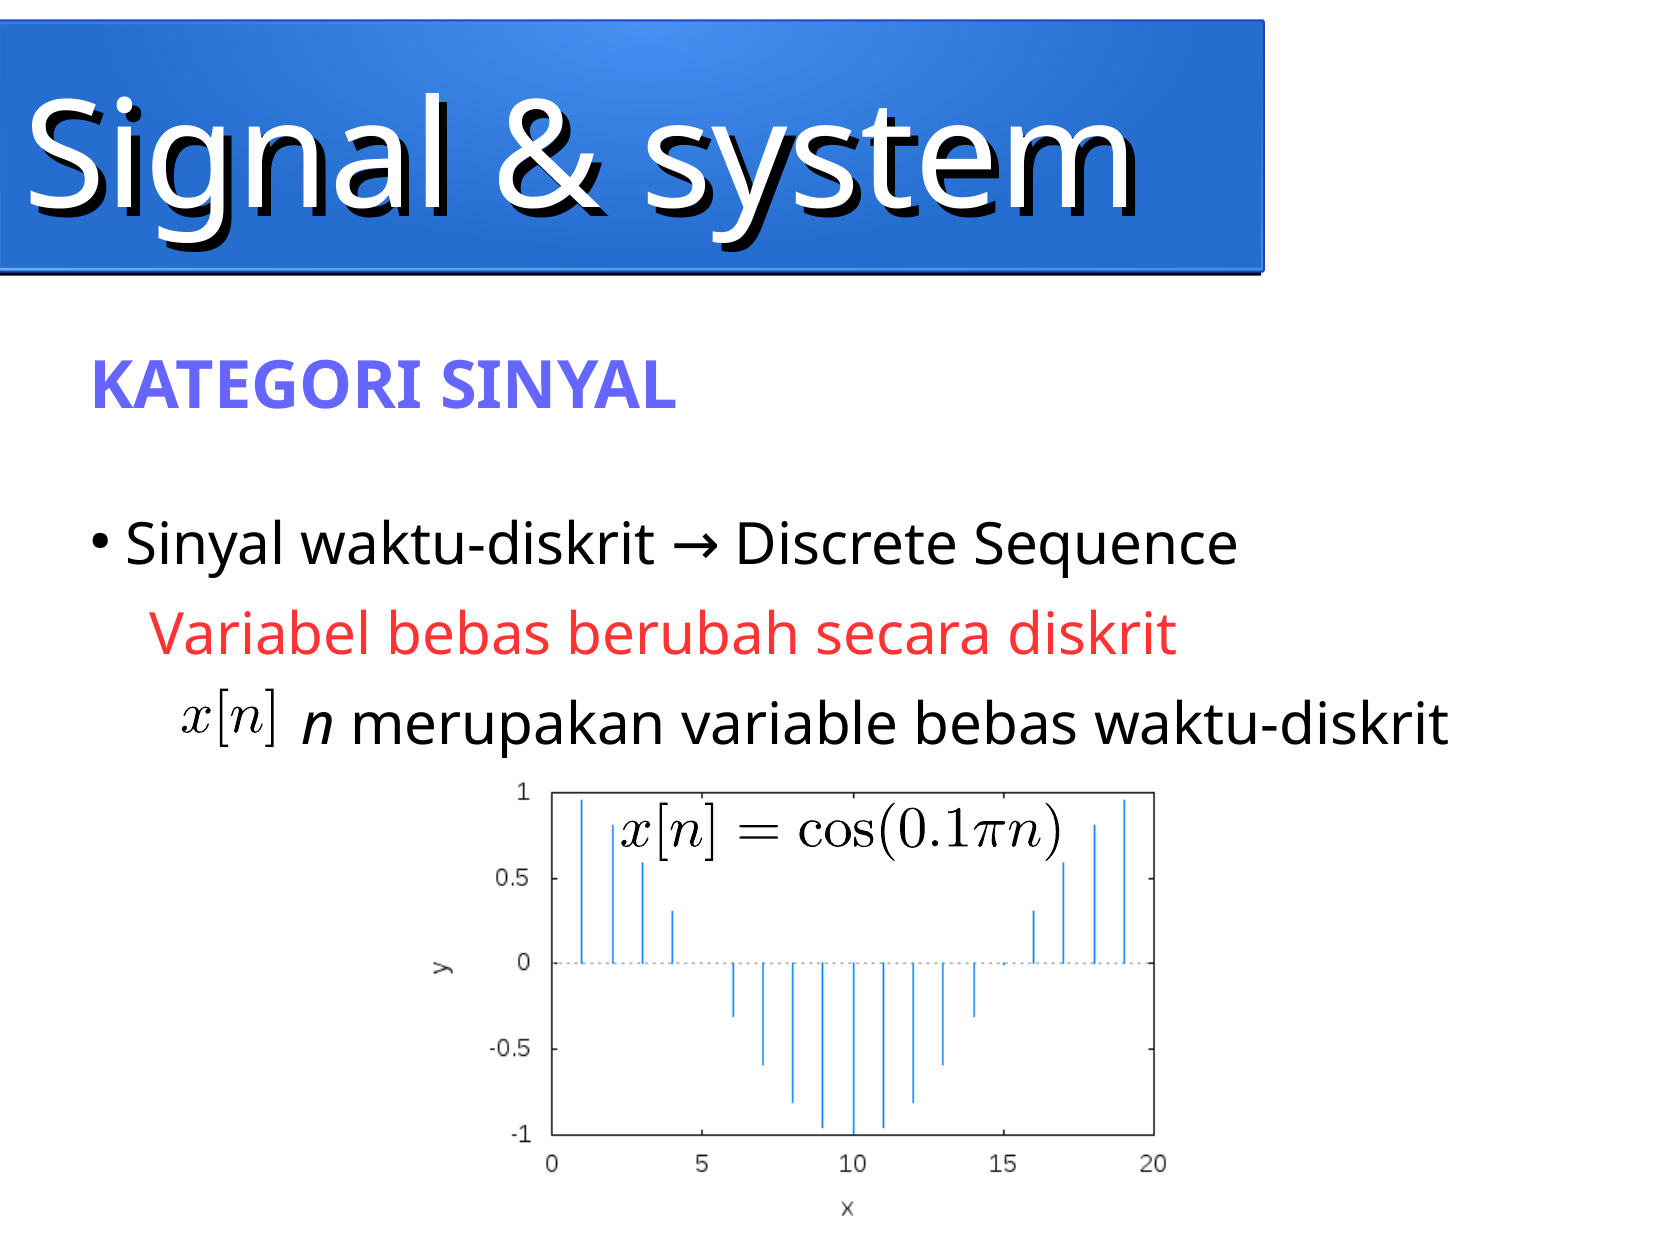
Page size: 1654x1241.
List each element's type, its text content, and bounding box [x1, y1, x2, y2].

text_box [180, 688, 281, 747]
text_box Sinyal waktu-diskrit → Discrete Sequence [75, 495, 1346, 578]
text_box [619, 802, 1066, 861]
text_box Variabel bebas berubah secara diskrit [135, 585, 1286, 668]
title Signal & system [23, 0, 1323, 325]
picture [420, 761, 1202, 1231]
text_box n merupakan variable bebas waktu-diskrit [286, 674, 1567, 762]
text_box KATEGORI SINYAL [75, 330, 770, 423]
